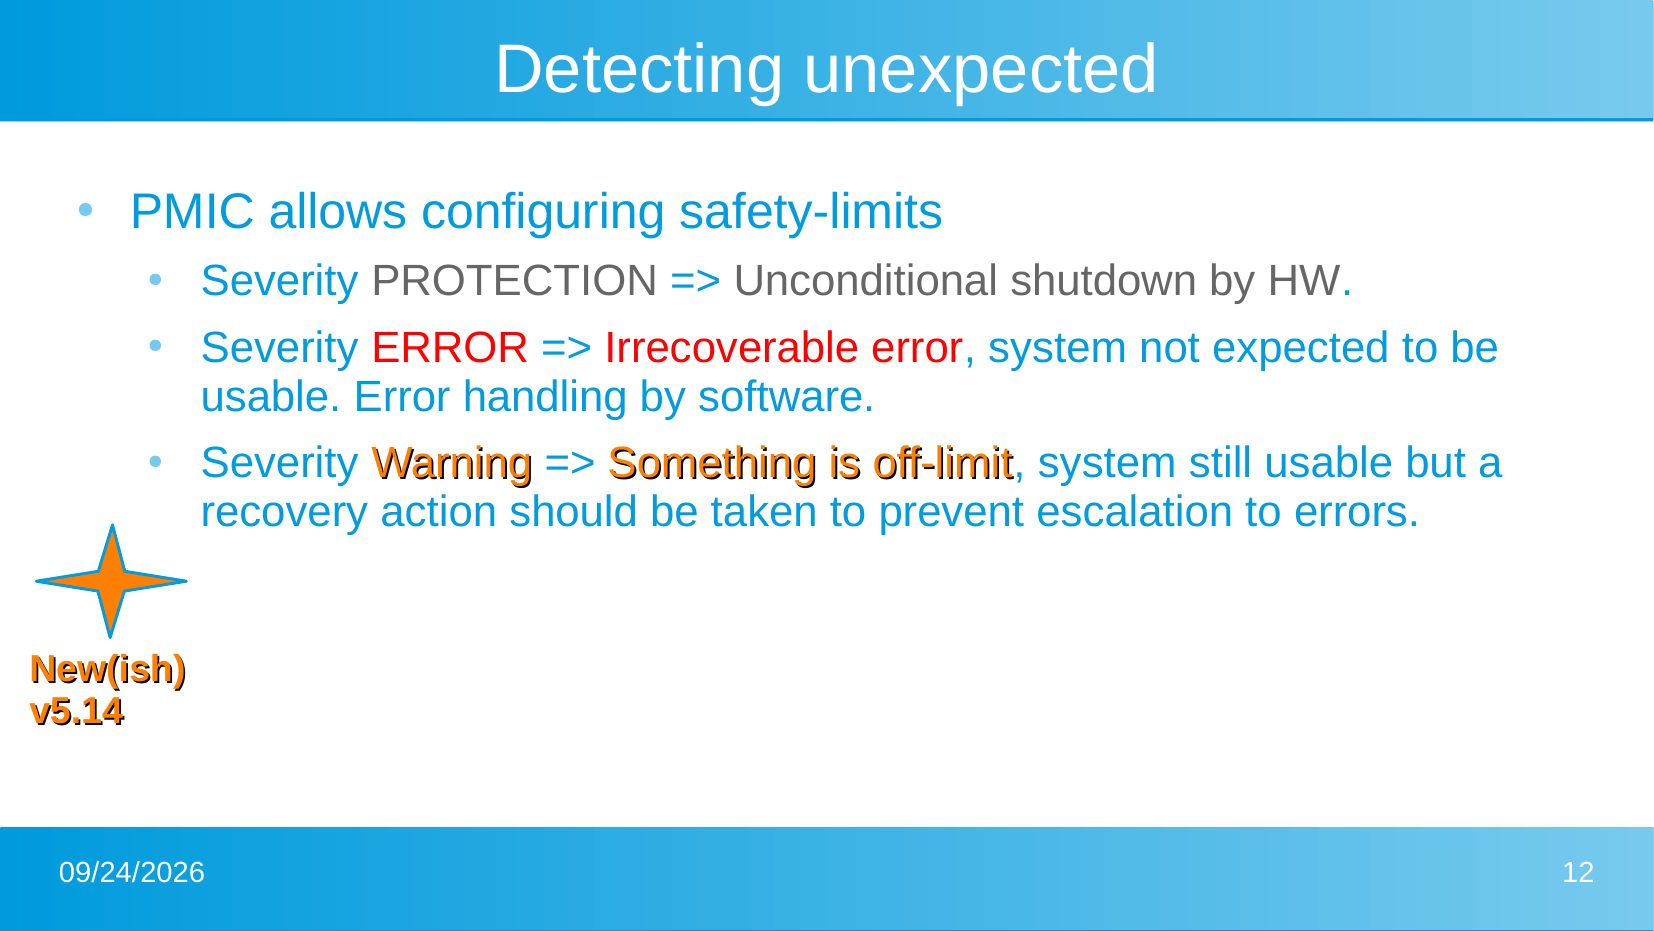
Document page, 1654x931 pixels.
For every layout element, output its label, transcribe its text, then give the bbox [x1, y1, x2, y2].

title Detecting unexpected [58, 0, 1595, 146]
list PMIC allows configuring safety-limits Severity PROTECTION => Unconditional shutdown by HW. Severity ERROR => Irrecoverable error, system not expected to be usable. Error handling by software. Severity Warning => Something is off-limit, system still usable but a recovery action should be taken to prevent escalation to errors. [58, 183, 1595, 774]
text_box New(ish) v5.14 [14, 640, 201, 739]
text_box [36, 524, 187, 638]
